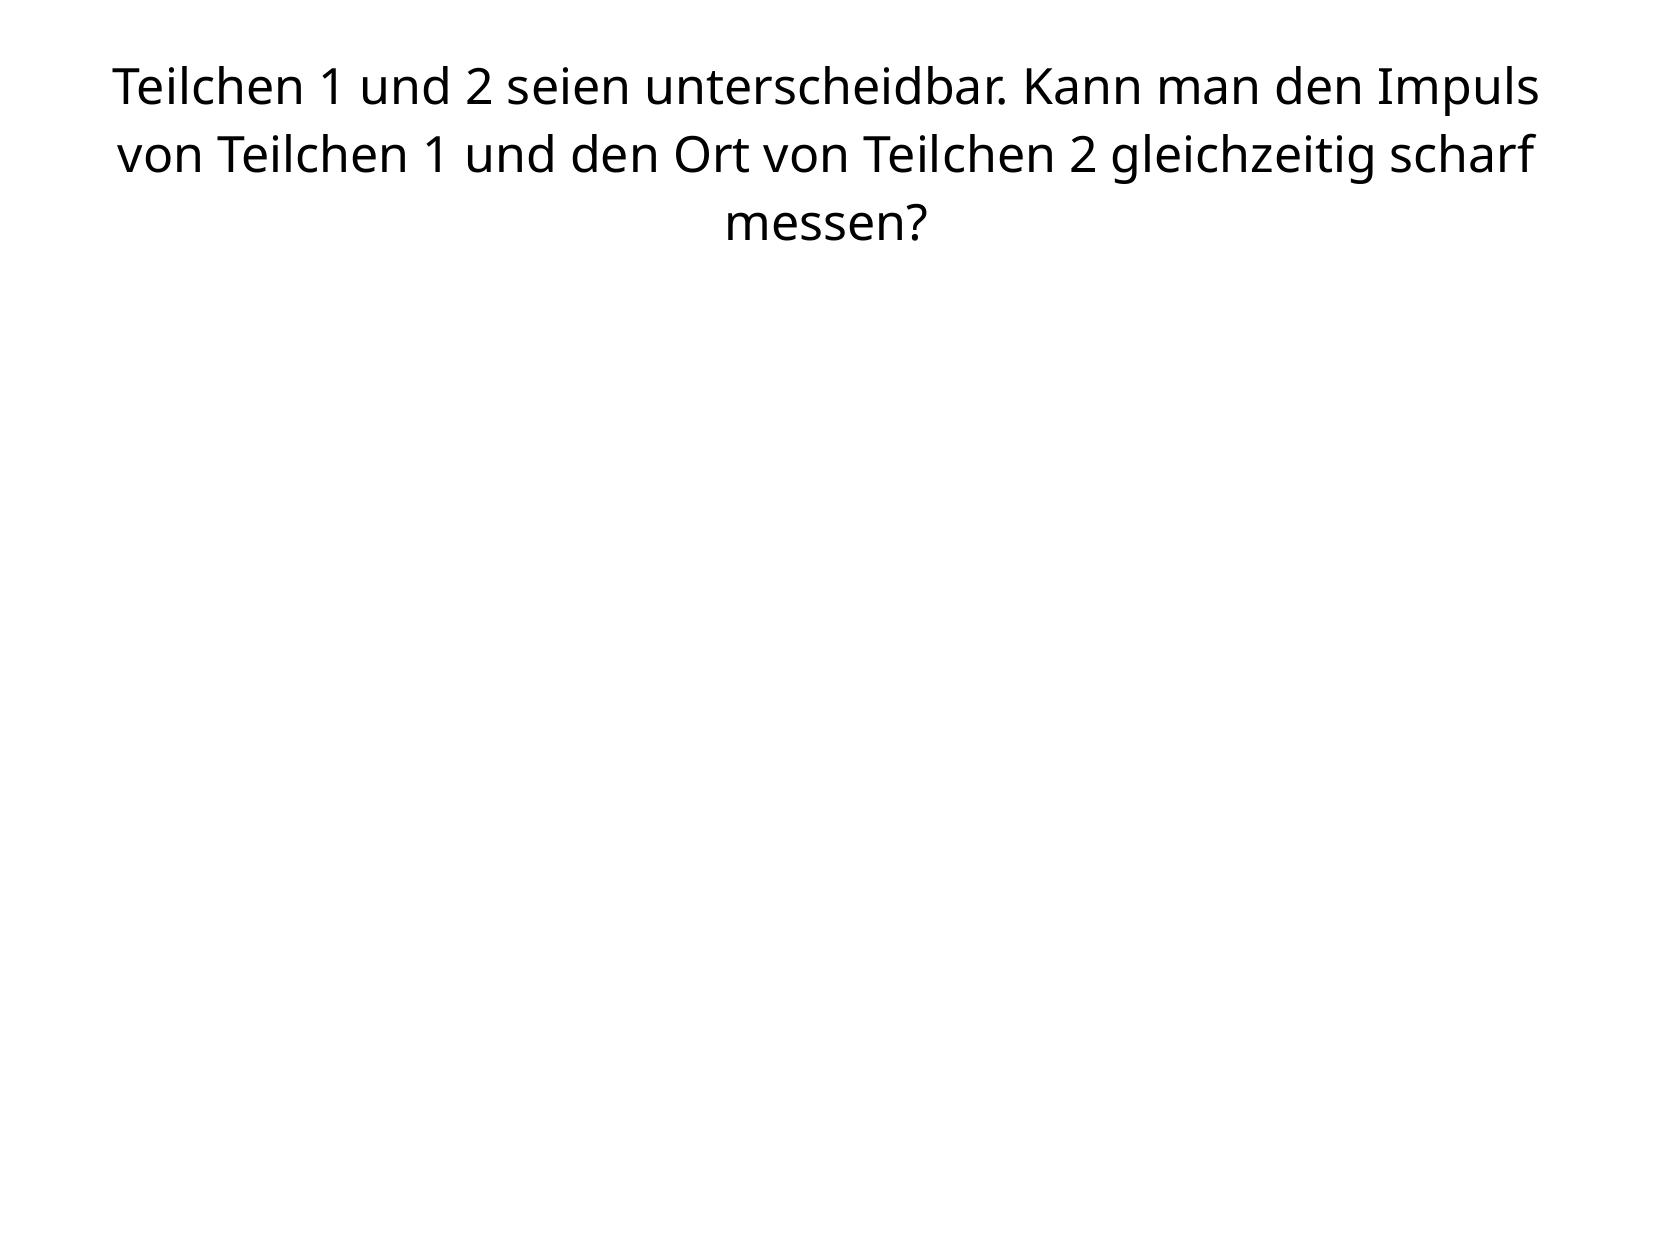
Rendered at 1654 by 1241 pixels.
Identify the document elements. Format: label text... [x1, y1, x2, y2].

title Teilchen 1 und 2 seien unterscheidbar. Kann man den Impuls von Teilchen 1 und den Ort von Teilchen 2 gleichzeitig scharf messen? [82, 49, 1571, 257]
